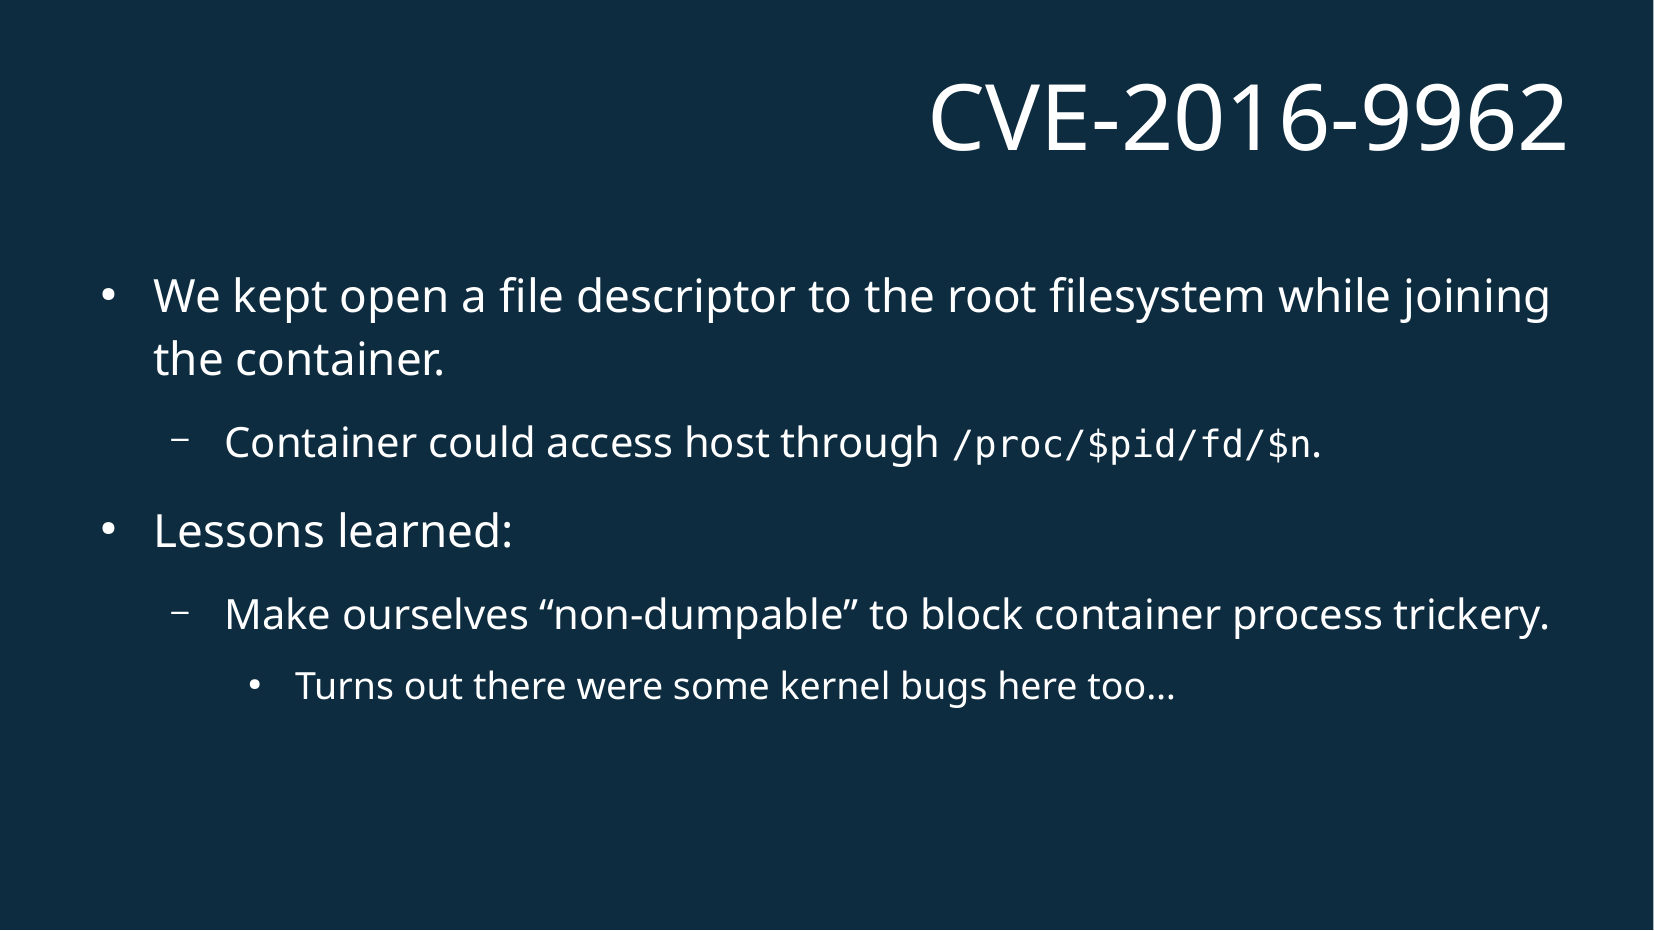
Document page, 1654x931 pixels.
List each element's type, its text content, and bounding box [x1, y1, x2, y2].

title CVE-2016-9962 [82, 37, 1571, 193]
list We kept open a file descriptor to the root filesystem while joining the container. Container could access host through /proc/$pid/fd/$n. Lessons learned: Make ourselves “non-dumpable” to block container process trickery. Turns out there were some kernel bugs here too… [82, 217, 1571, 758]
